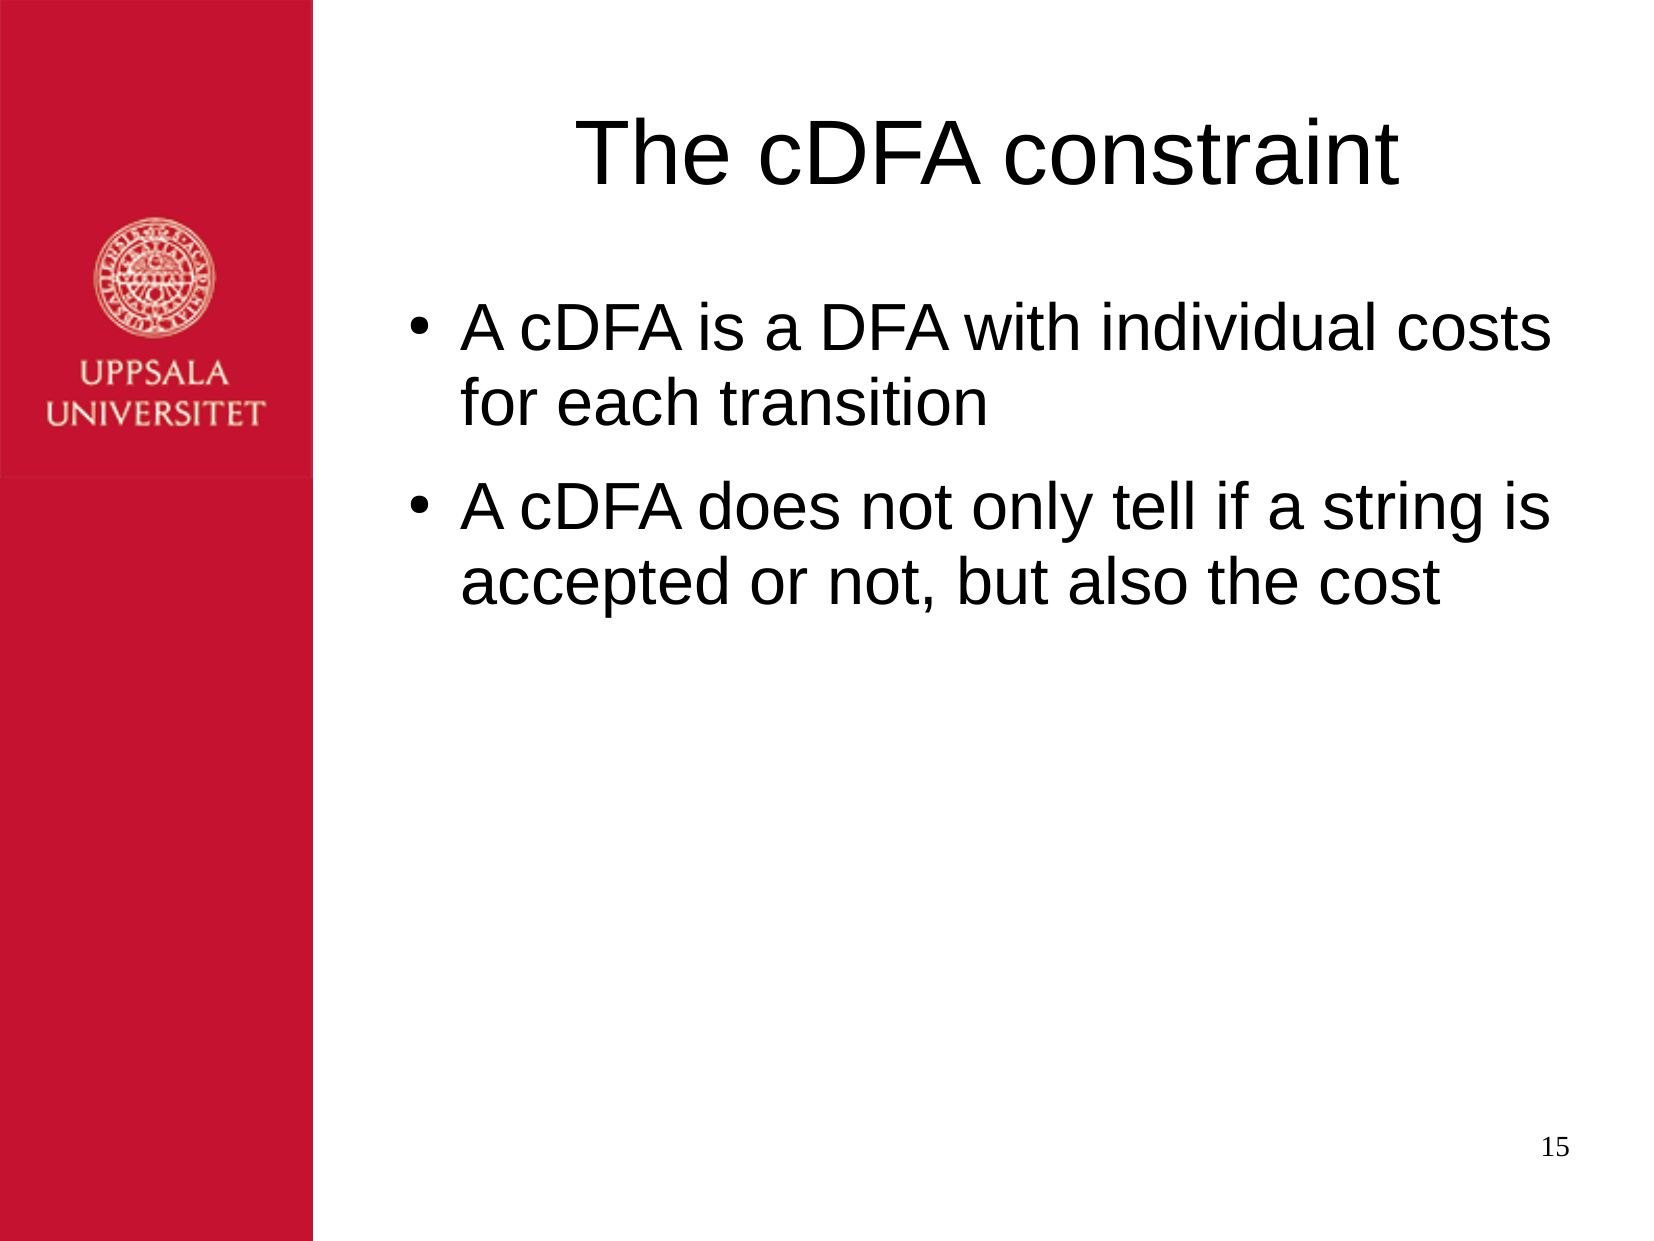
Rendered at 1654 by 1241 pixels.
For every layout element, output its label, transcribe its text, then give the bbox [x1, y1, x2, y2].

title The cDFA constraint [405, 49, 1571, 257]
list A cDFA is a DFA with individual costs for each transition A cDFA does not only tell if a string is accepted or not, but also the cost [390, 290, 1571, 1010]
picture [0, 0, 235, 800]
